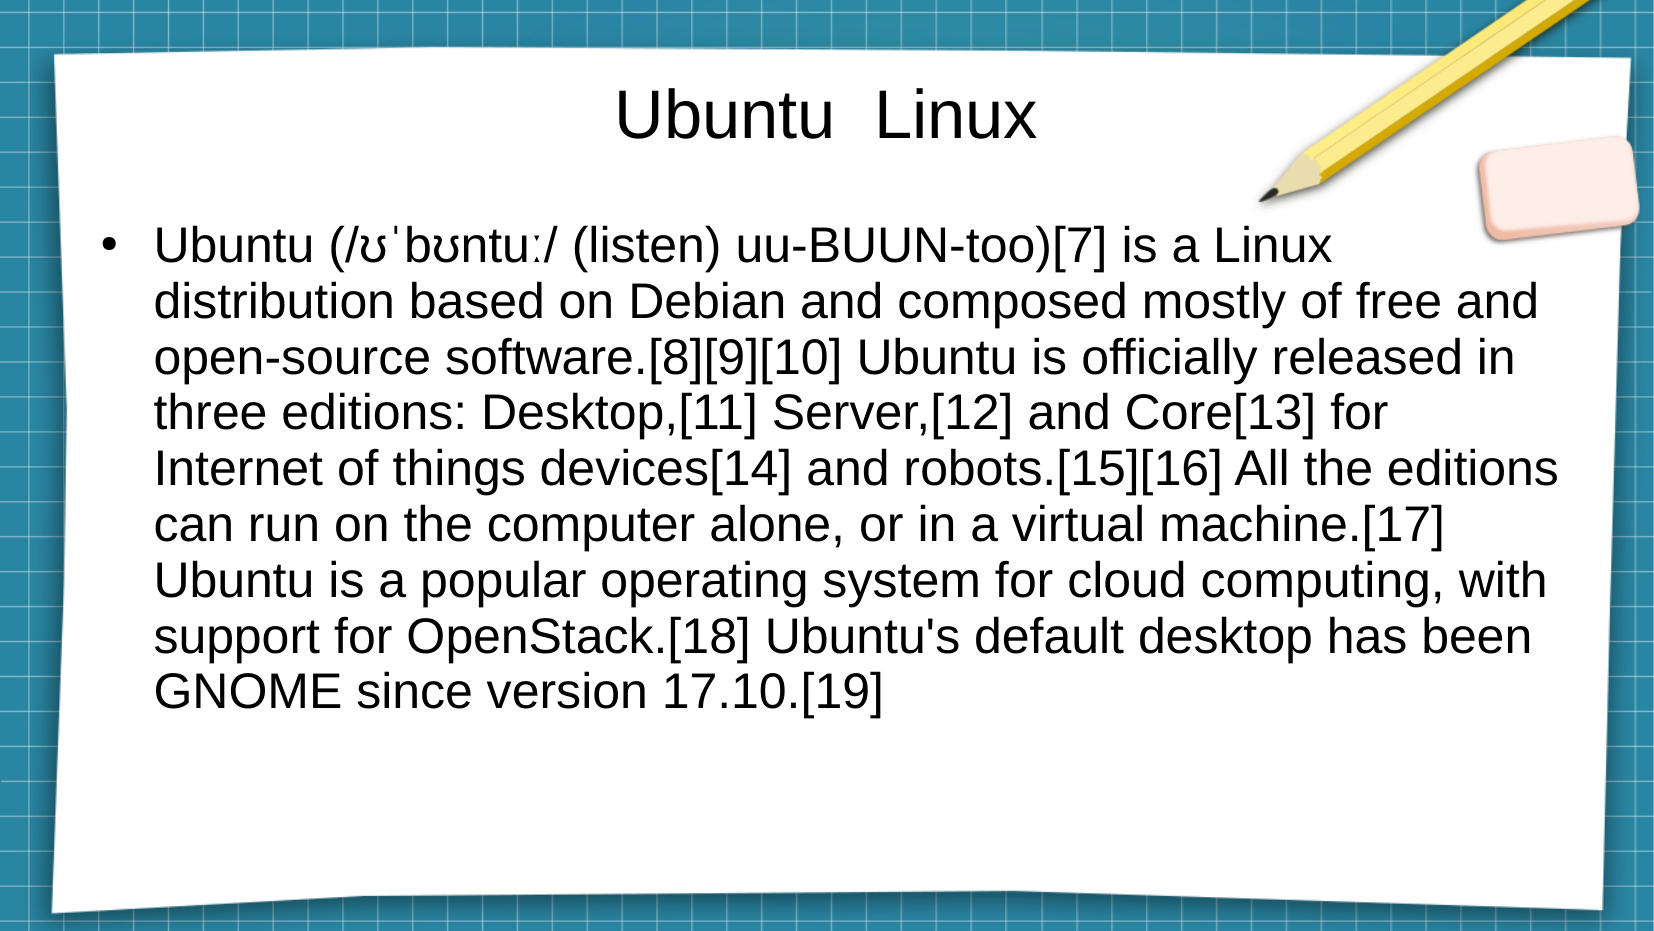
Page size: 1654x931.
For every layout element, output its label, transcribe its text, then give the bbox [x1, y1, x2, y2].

title Ubuntu Linux [82, 37, 1571, 193]
list Ubuntu (/ʊˈbʊntuː/ (listen) uu-BUUN-too)[7] is a Linux distribution based on Debian and composed mostly of free and open-source software.[8][9][10] Ubuntu is officially released in three editions: Desktop,[11] Server,[12] and Core[13] for Internet of things devices[14] and robots.[15][16] All the editions can run on the computer alone, or in a virtual machine.[17] Ubuntu is a popular operating system for cloud computing, with support for OpenStack.[18] Ubuntu's default desktop has been GNOME since version 17.10.[19] [82, 217, 1571, 758]
picture [0, 0, 1654, 931]
